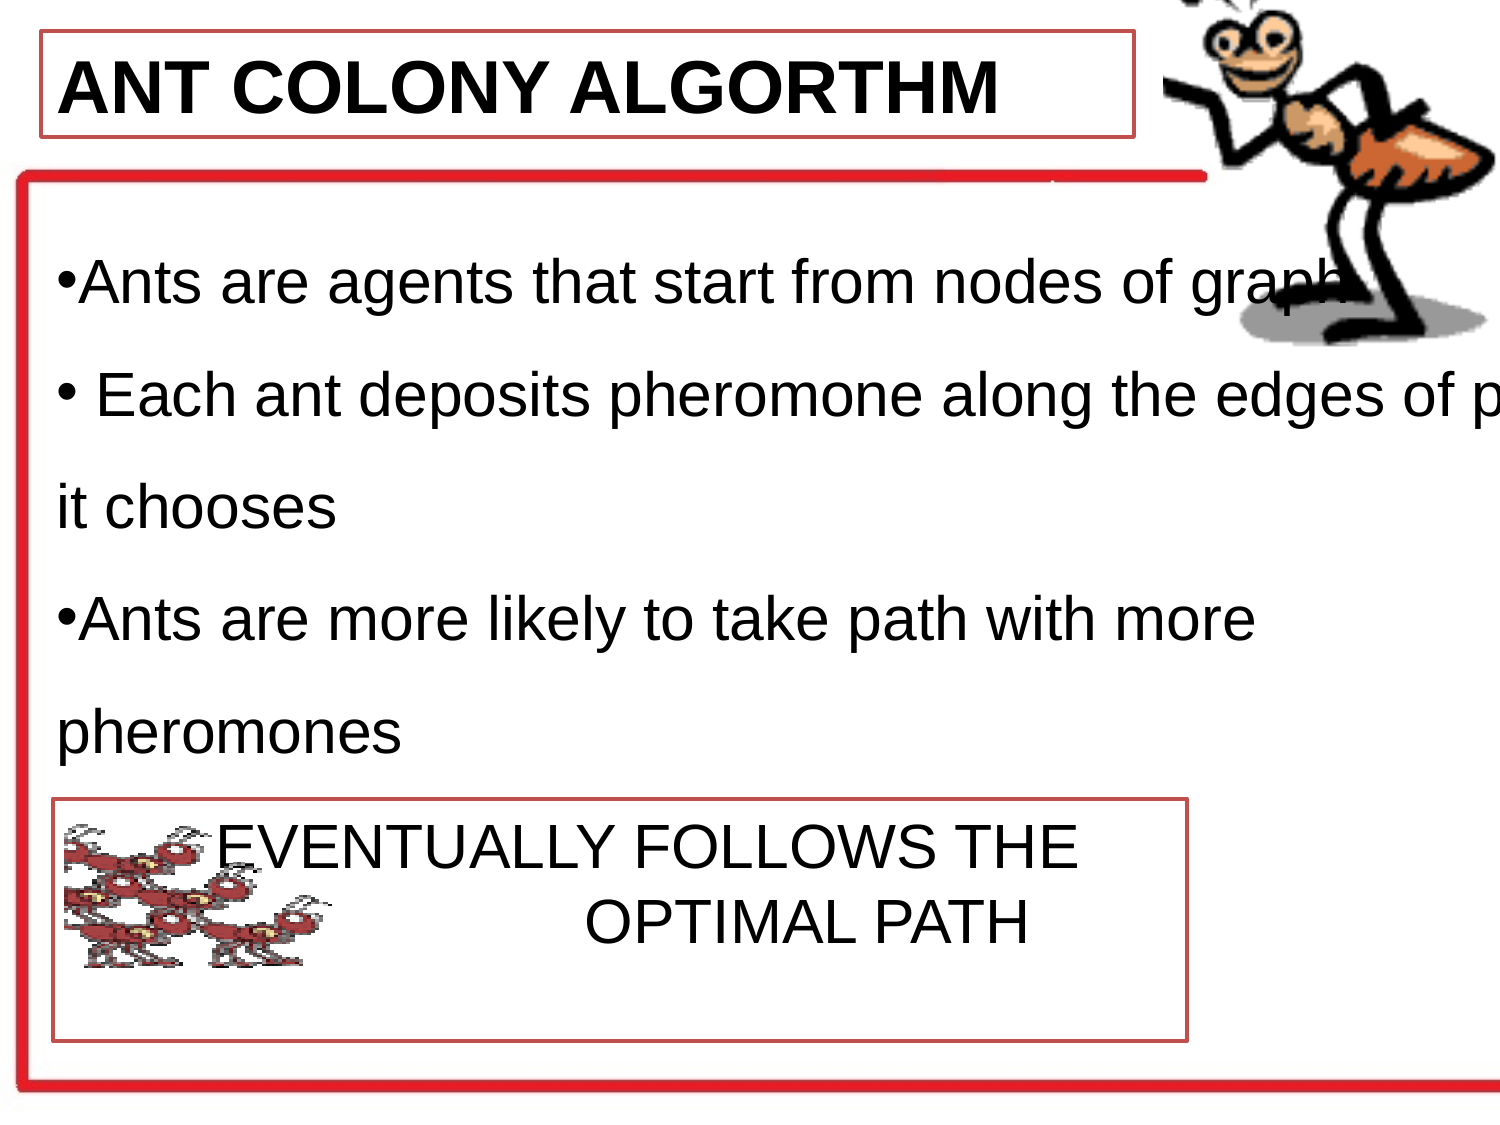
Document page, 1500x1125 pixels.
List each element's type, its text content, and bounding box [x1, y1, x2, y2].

text_box EVENTUALLY FOLLOWS THE OPTIMAL PATH [53, 798, 1187, 1041]
text_box ANT COLONY ALGORTHM [41, 30, 1134, 137]
text_box Ants are agents that start from nodes of graph Each ant deposits pheromone along the edges of path it chooses Ants are more likely to take path with more pheromones in it [41, 196, 1500, 780]
picture [0, 0, 1500, 1125]
